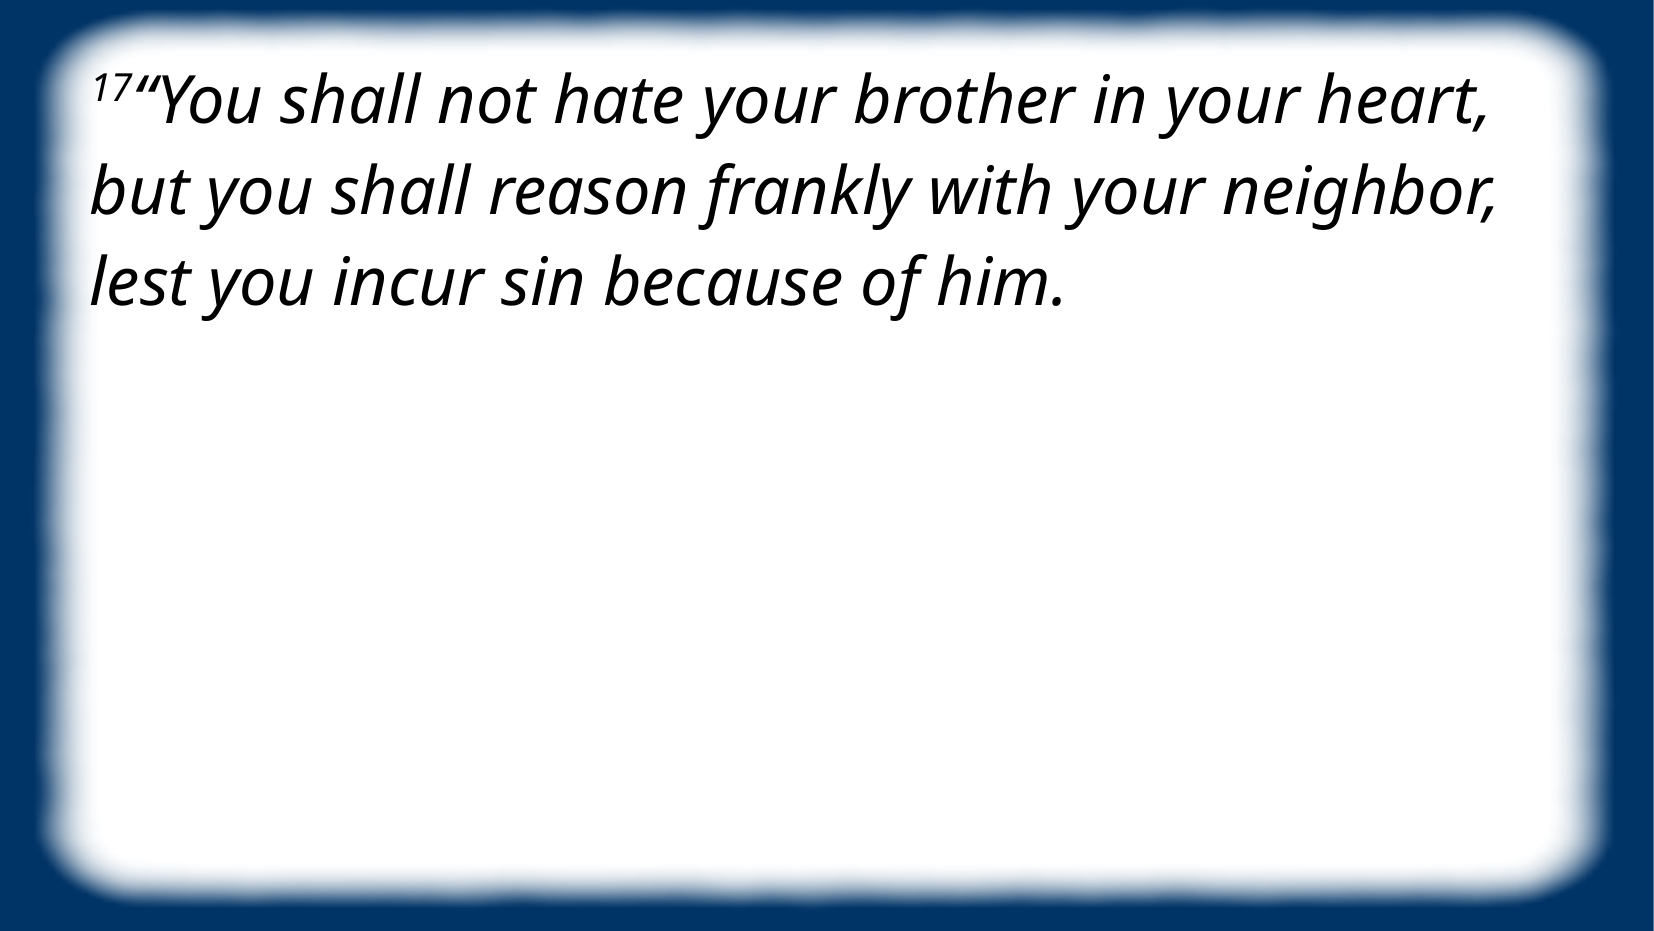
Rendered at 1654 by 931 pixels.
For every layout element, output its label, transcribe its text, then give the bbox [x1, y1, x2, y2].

text_box 17“You shall not hate your brother in your heart, but you shall reason frankly with your neighbor, lest you incur sin because of him. [75, 45, 1561, 327]
picture [0, 0, 1654, 931]
